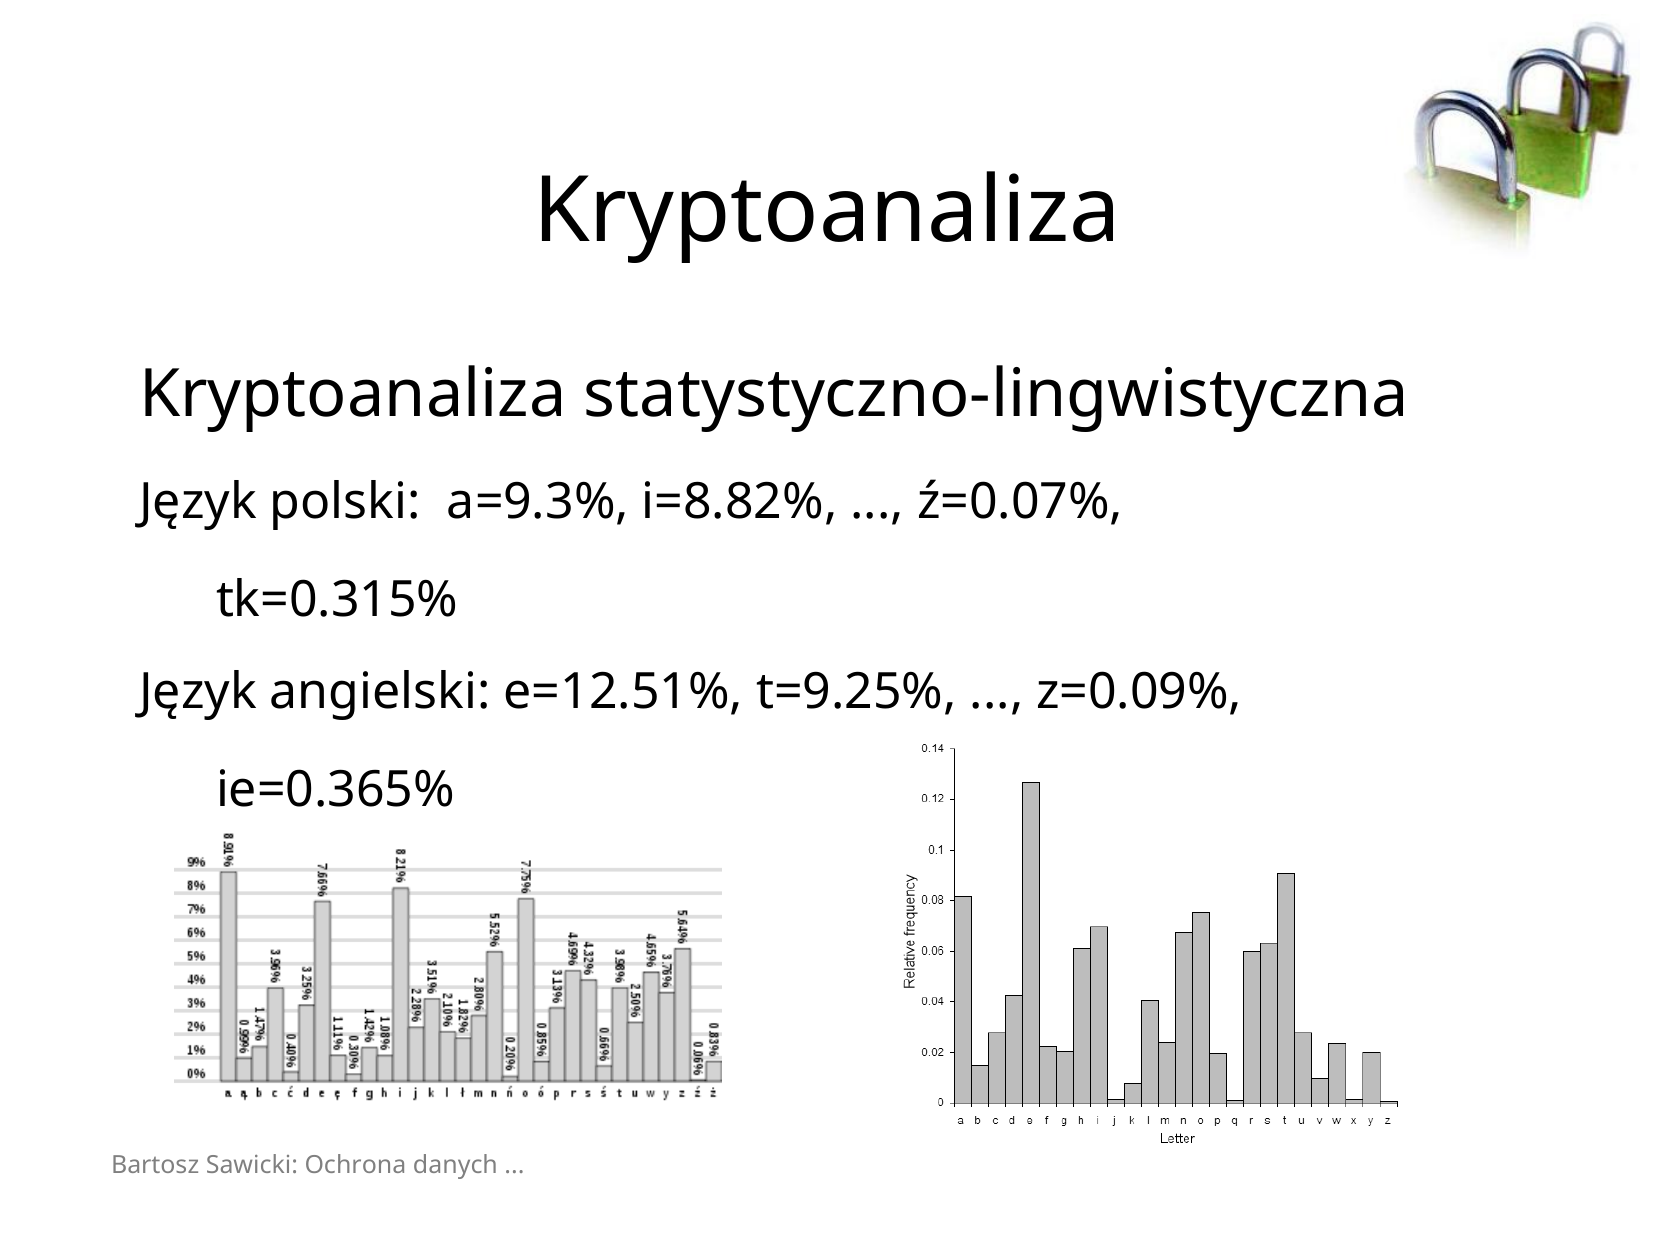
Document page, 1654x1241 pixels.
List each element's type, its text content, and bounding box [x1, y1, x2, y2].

picture [1385, 14, 1640, 266]
title Kryptoanaliza [121, 102, 1534, 311]
picture [174, 823, 722, 1105]
picture [886, 731, 1416, 1157]
list Kryptoanaliza statystyczno-lingwistyczna Język polski: a=9.3%, i=8.82%, ..., ź=0.07%, tk=0.315% Język angielski: e=12.51%, t=9.25%, ..., z=0.09%, ie=0.365% [121, 344, 1534, 1127]
